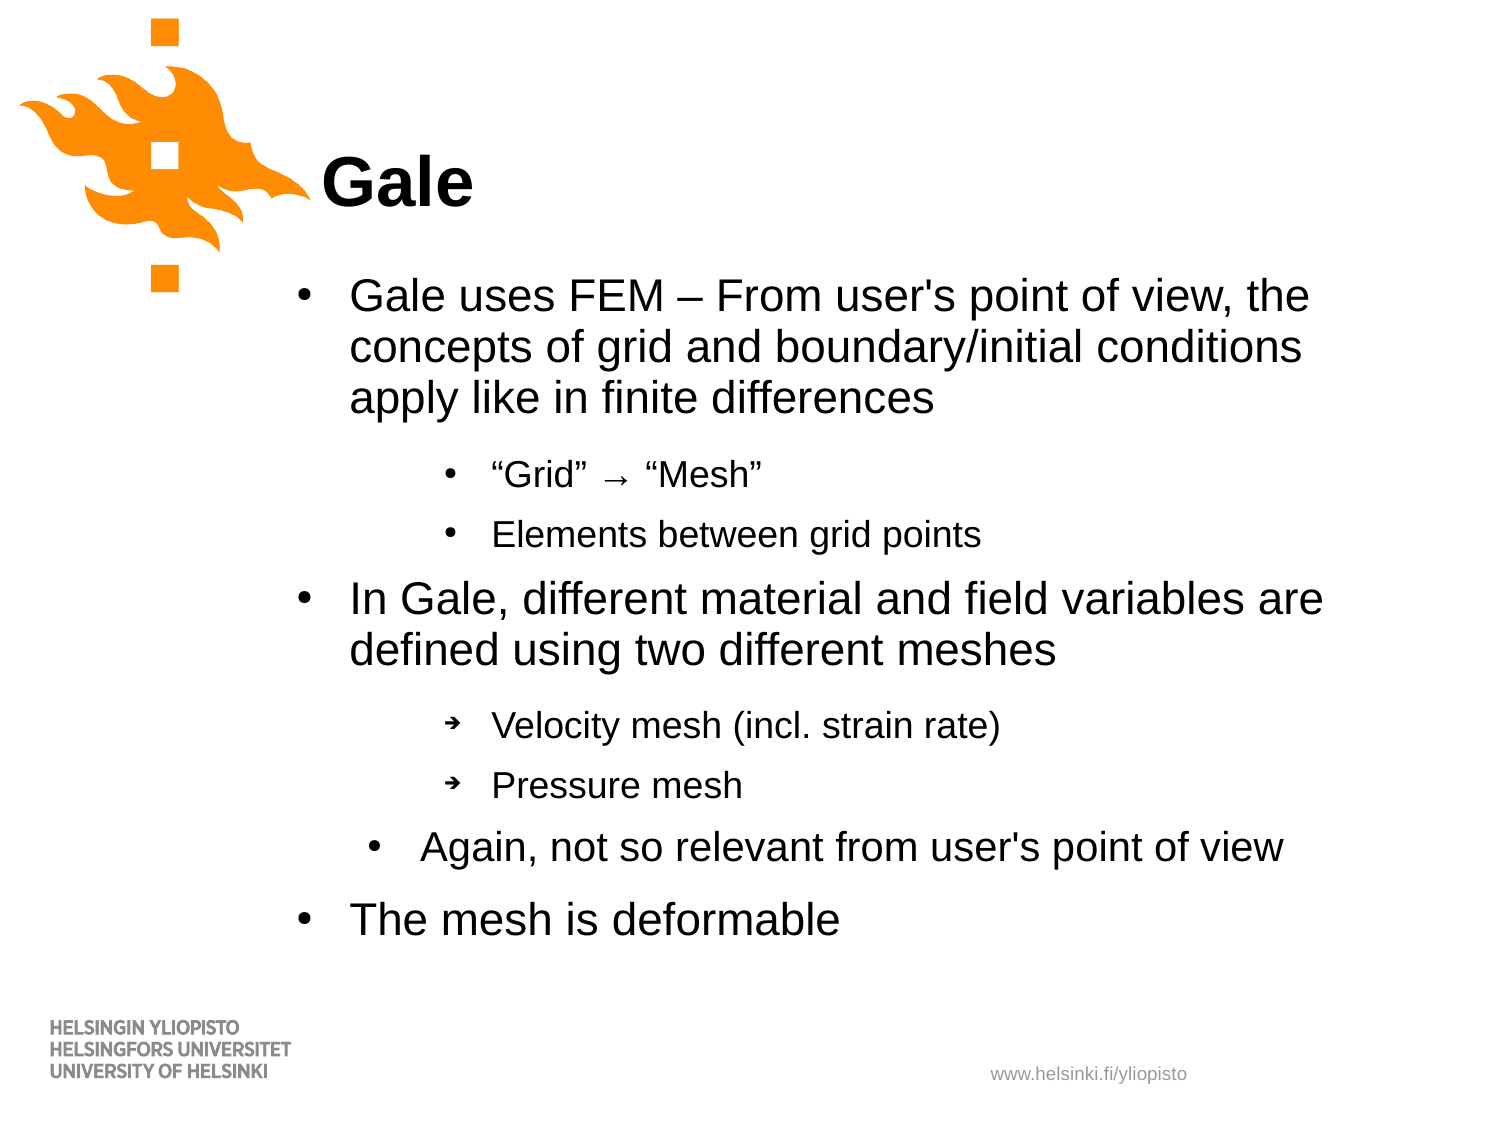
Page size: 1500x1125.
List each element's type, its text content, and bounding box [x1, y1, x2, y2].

title Gale [321, 87, 1447, 276]
picture [32, 1001, 309, 1096]
picture [0, 0, 337, 318]
list Gale uses FEM – From user's point of view, the concepts of grid and boundary/initial conditions apply like in finite differences “Grid” → “Mesh” Elements between grid points In Gale, different material and field variables are defined using two different meshes Velocity mesh (incl. strain rate) Pressure mesh Again, not so relevant from user's point of view The mesh is deformable [278, 270, 1404, 947]
